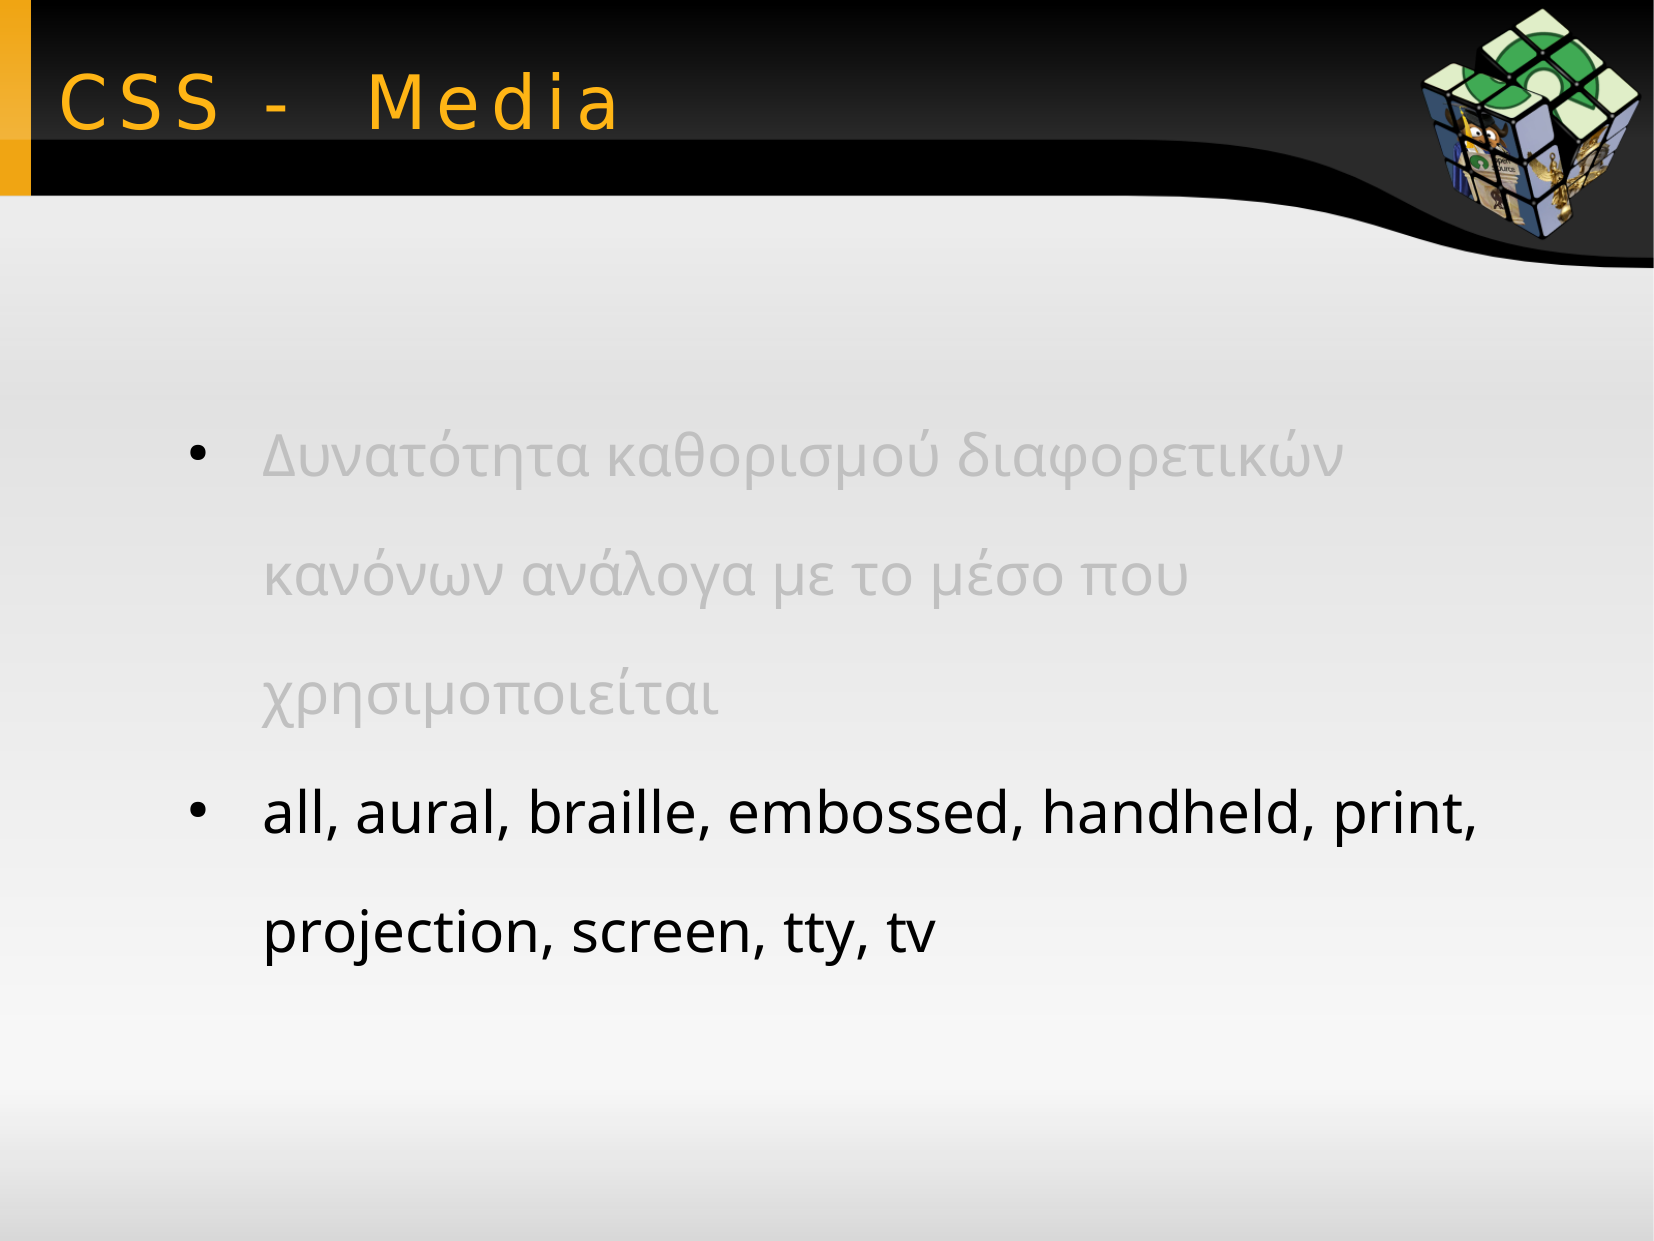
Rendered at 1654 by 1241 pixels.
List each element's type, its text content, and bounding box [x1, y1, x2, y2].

picture [0, 0, 1654, 1241]
subtitle Δυνατότητα καθορισμού διαφορετικών κανόνων ανάλογα με το μέσο που χρησιμοποιείται all, aural, braille, embossed, handheld, print, projection, screen, tty, tv [187, 375, 1576, 1201]
title CSS - Media [59, 29, 1313, 178]
